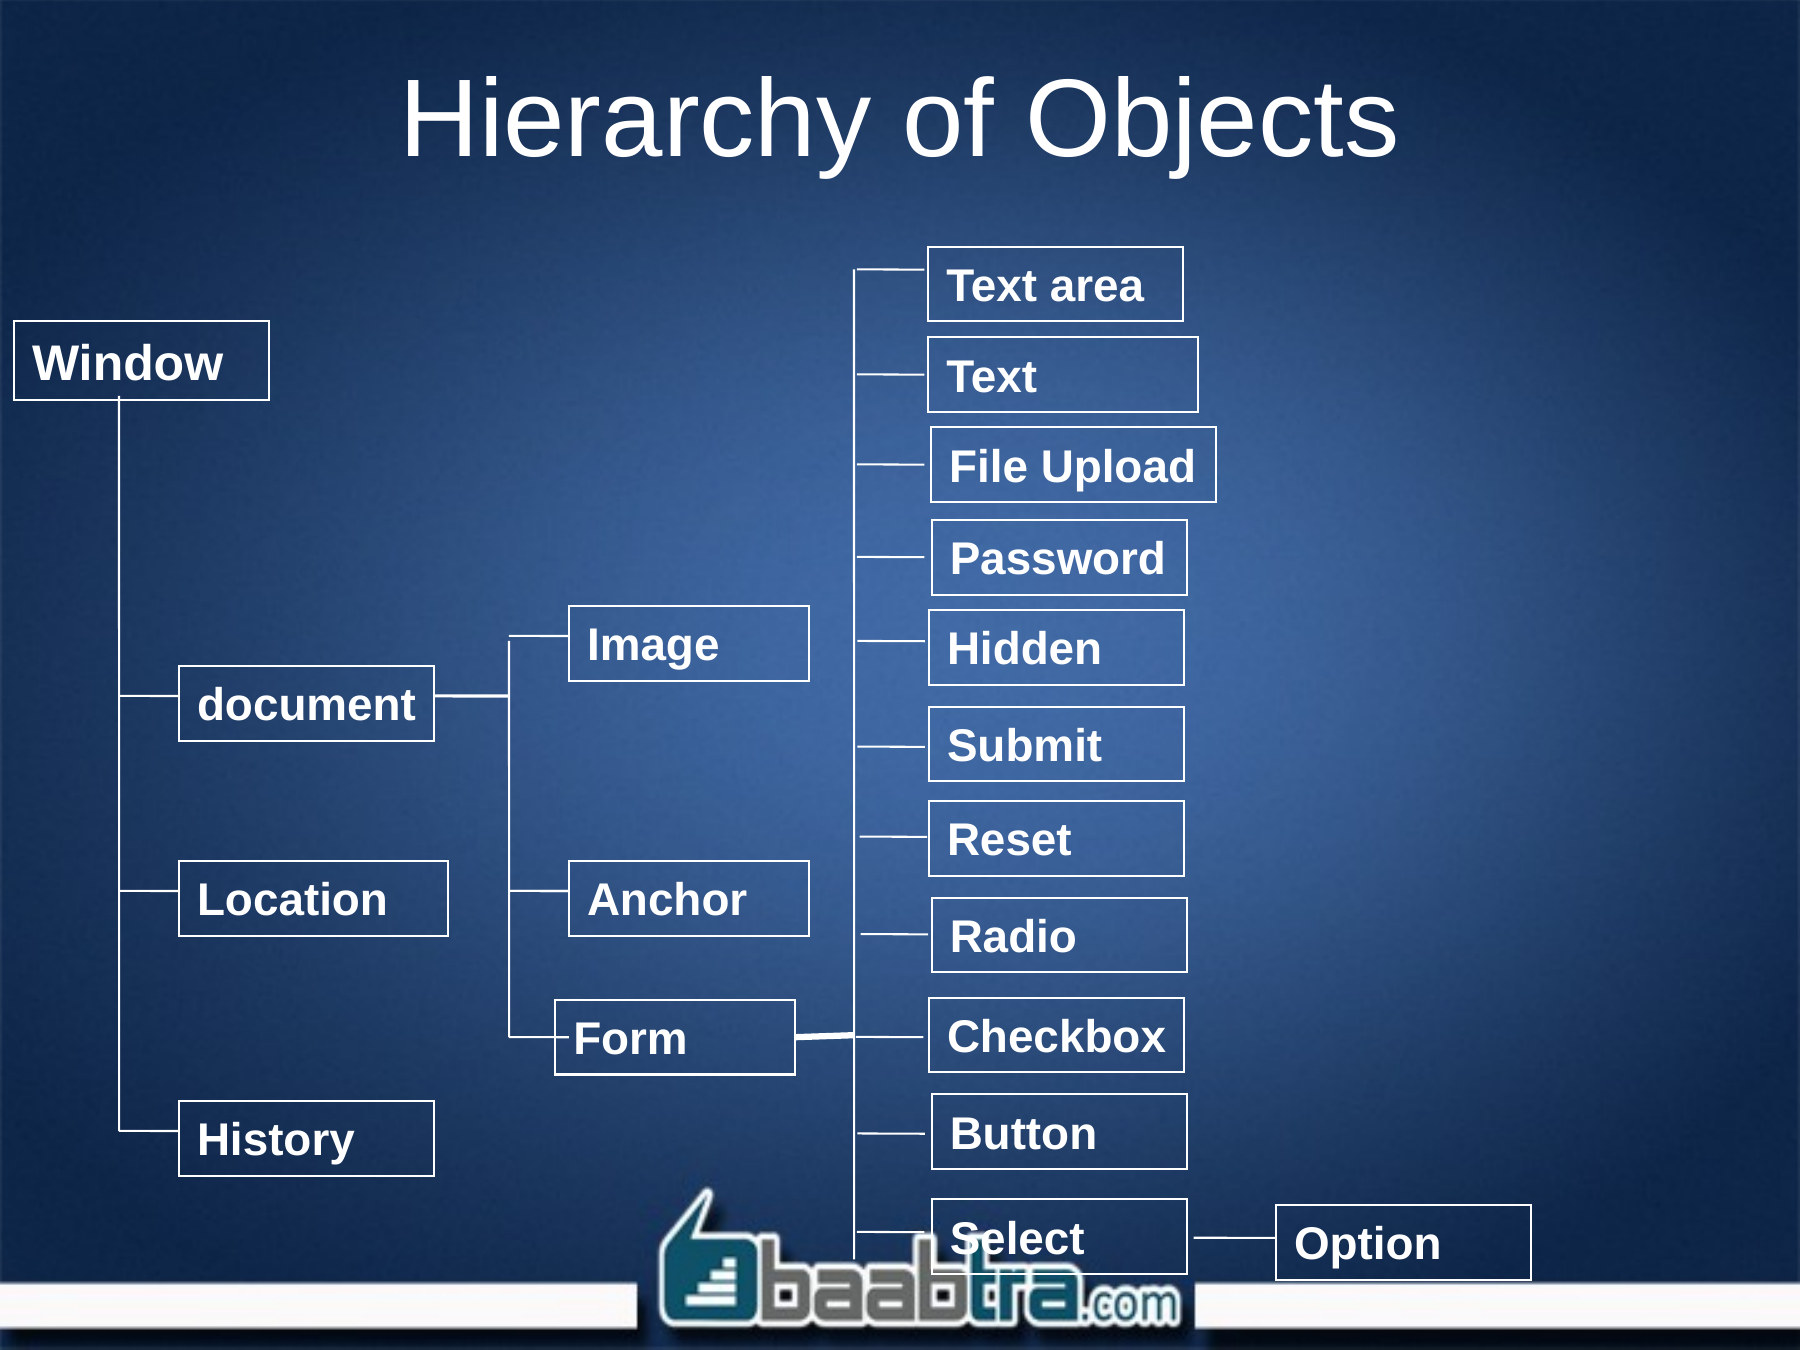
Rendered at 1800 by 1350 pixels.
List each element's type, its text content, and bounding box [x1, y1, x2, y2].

text_box File Upload [931, 427, 1217, 502]
text_box Select [931, 1199, 1187, 1274]
text_box History [178, 1100, 434, 1176]
text_box Hidden [928, 609, 1184, 685]
title Hierarchy of Objects [90, 0, 1710, 225]
text_box Text [928, 337, 1199, 412]
text_box Reset [928, 800, 1184, 876]
text_box Image [568, 605, 809, 681]
text_box Form [555, 999, 796, 1075]
text_box Option [1276, 1205, 1532, 1280]
text_box Location [178, 860, 448, 936]
text_box Password [931, 519, 1187, 595]
text_box Submit [928, 706, 1184, 782]
text_box Checkbox [928, 997, 1184, 1073]
text_box Anchor [568, 860, 809, 936]
text_box Radio [931, 897, 1187, 973]
text_box document [178, 665, 434, 741]
text_box Text area [928, 246, 1184, 322]
picture [0, 0, 1800, 1350]
text_box Button [931, 1094, 1187, 1169]
text_box Window [13, 320, 269, 400]
